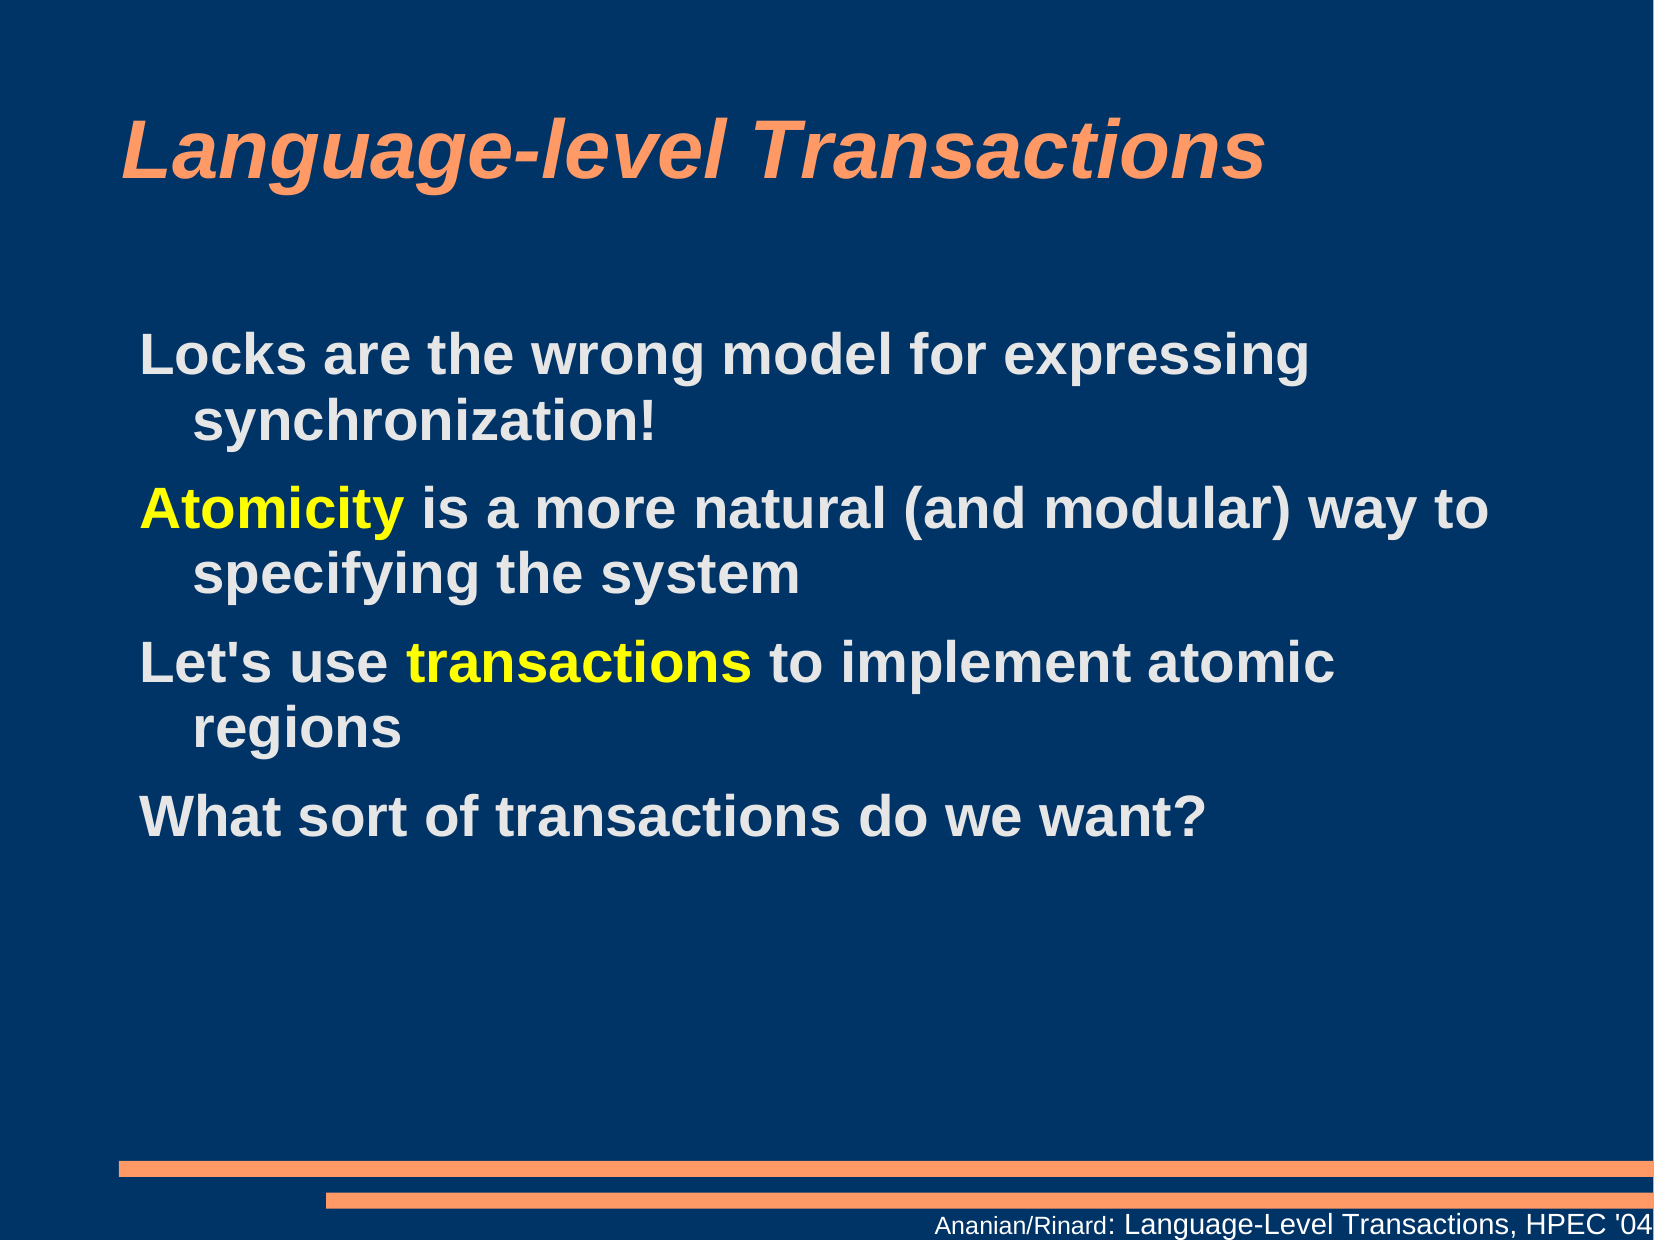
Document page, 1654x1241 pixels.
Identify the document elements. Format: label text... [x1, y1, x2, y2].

list Locks are the wrong model for expressing synchronization! Atomicity is a more natural (and modular) way to specifying the system Let's use transactions to implement atomic regions What sort of transactions do we want? [121, 322, 1561, 1133]
title Language-level Transactions [121, 46, 1534, 254]
